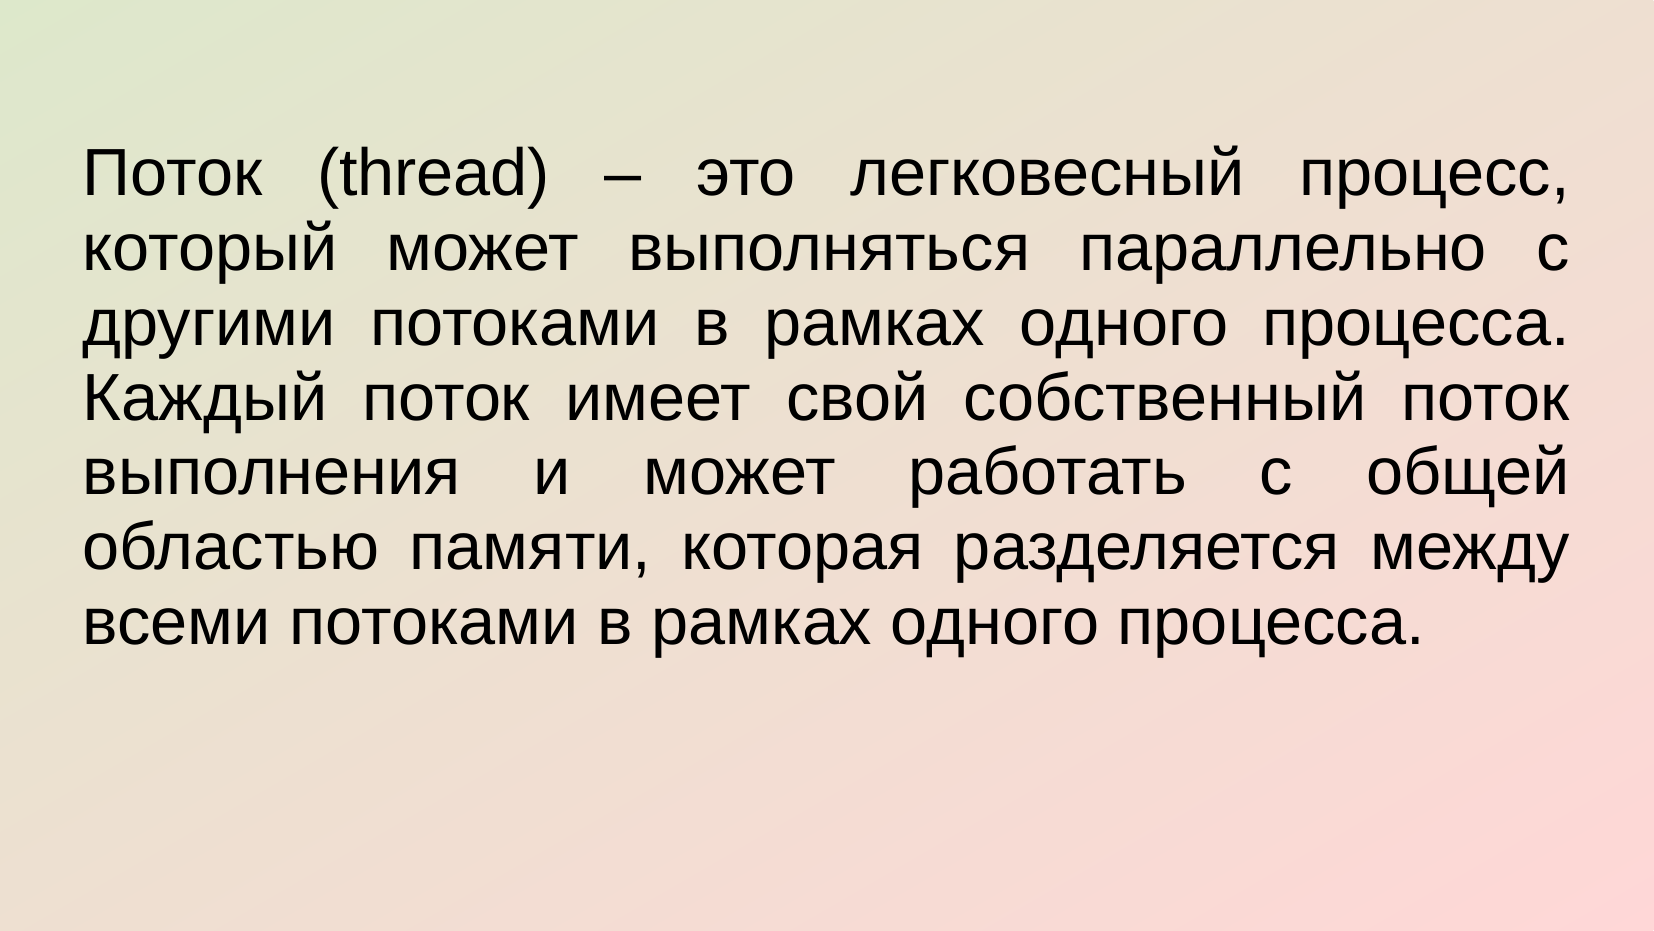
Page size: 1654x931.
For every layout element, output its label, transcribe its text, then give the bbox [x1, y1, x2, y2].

subtitle Поток (thread) – это легковесный процесс, который может выполняться параллельно с другими потоками в рамках одного процесса. Каждый поток имеет свой собственный поток выполнения и может работать с общей областью памяти, которая разделяется между всеми потоками в рамках одного процесса. [82, 37, 1571, 757]
